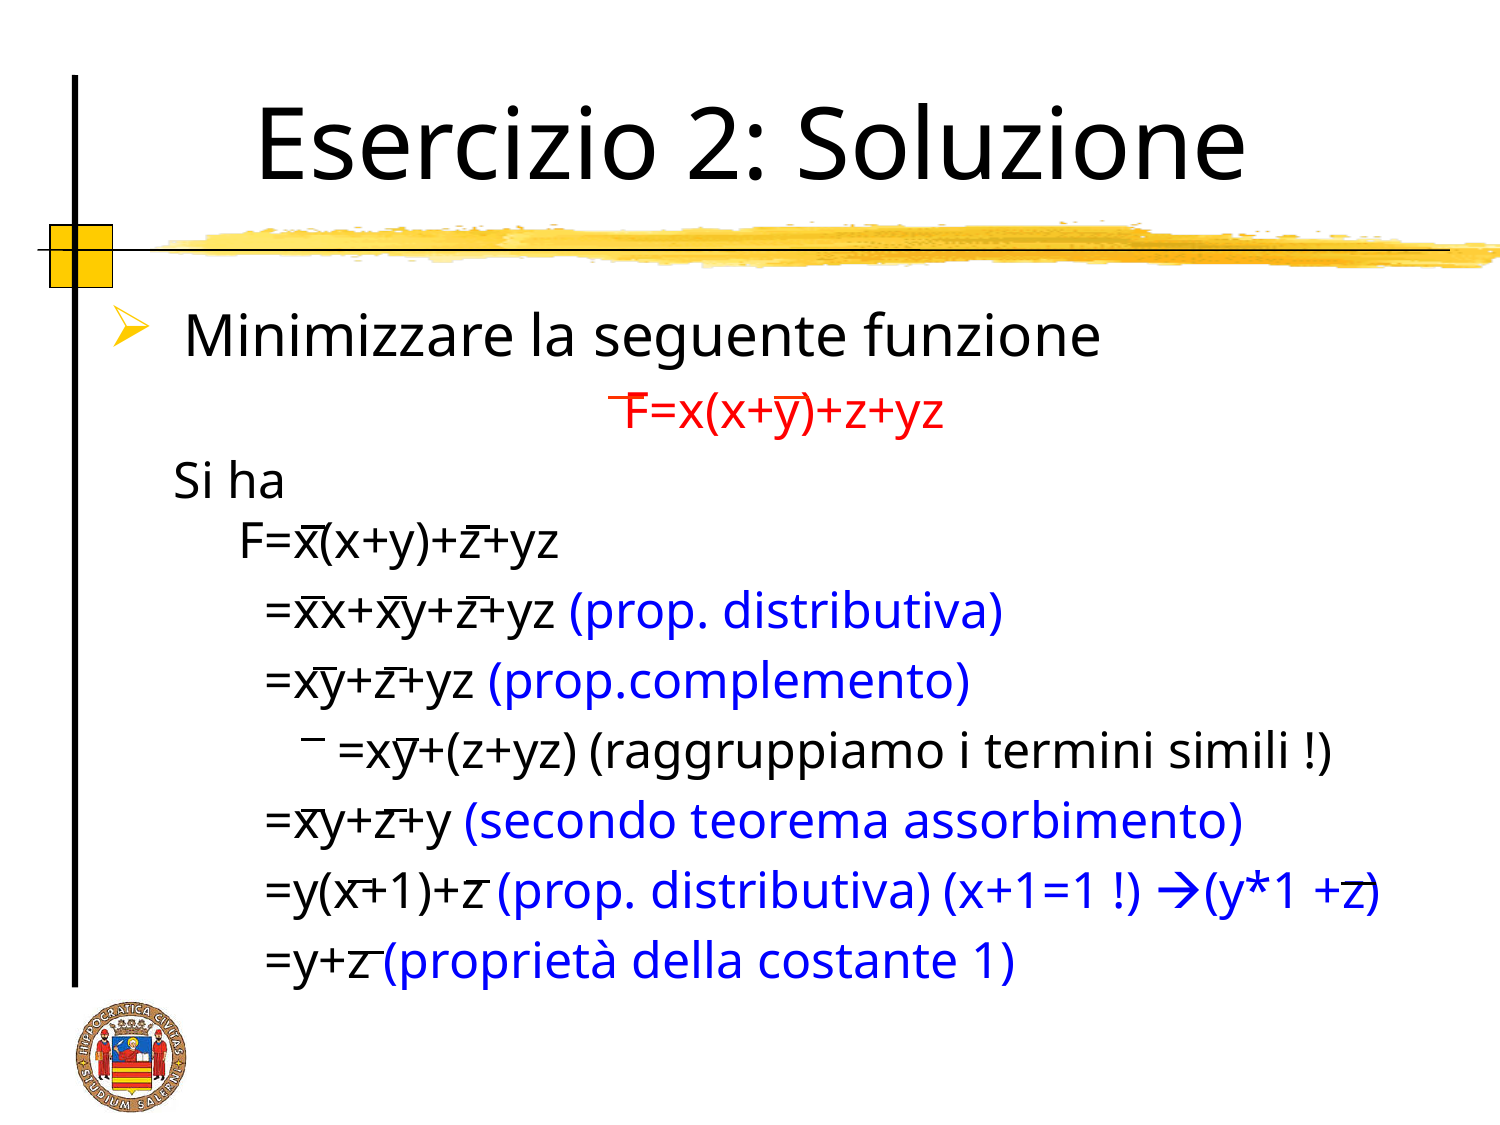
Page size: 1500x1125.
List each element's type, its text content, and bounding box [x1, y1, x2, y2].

list Minimizzare la seguente funzione F=x(x+y)+z+yz Si ha F=x(x+y)+z+yz =xx+xy+z+yz (prop. distributiva) =xy+z+yz (prop.complemento) =xy+(z+yz) (raggruppiamo i termini simili !) =xy+z+y (secondo teorema assorbimento) =y(x+1)+z (prop. distributiva) (x+1=1 !) (y*1 +z) =y+z (proprietà della costante 1) [93, 290, 1436, 1094]
picture [150, 215, 1500, 279]
title Esercizio 2: Soluzione [66, 19, 1438, 207]
picture [75, 999, 187, 1113]
